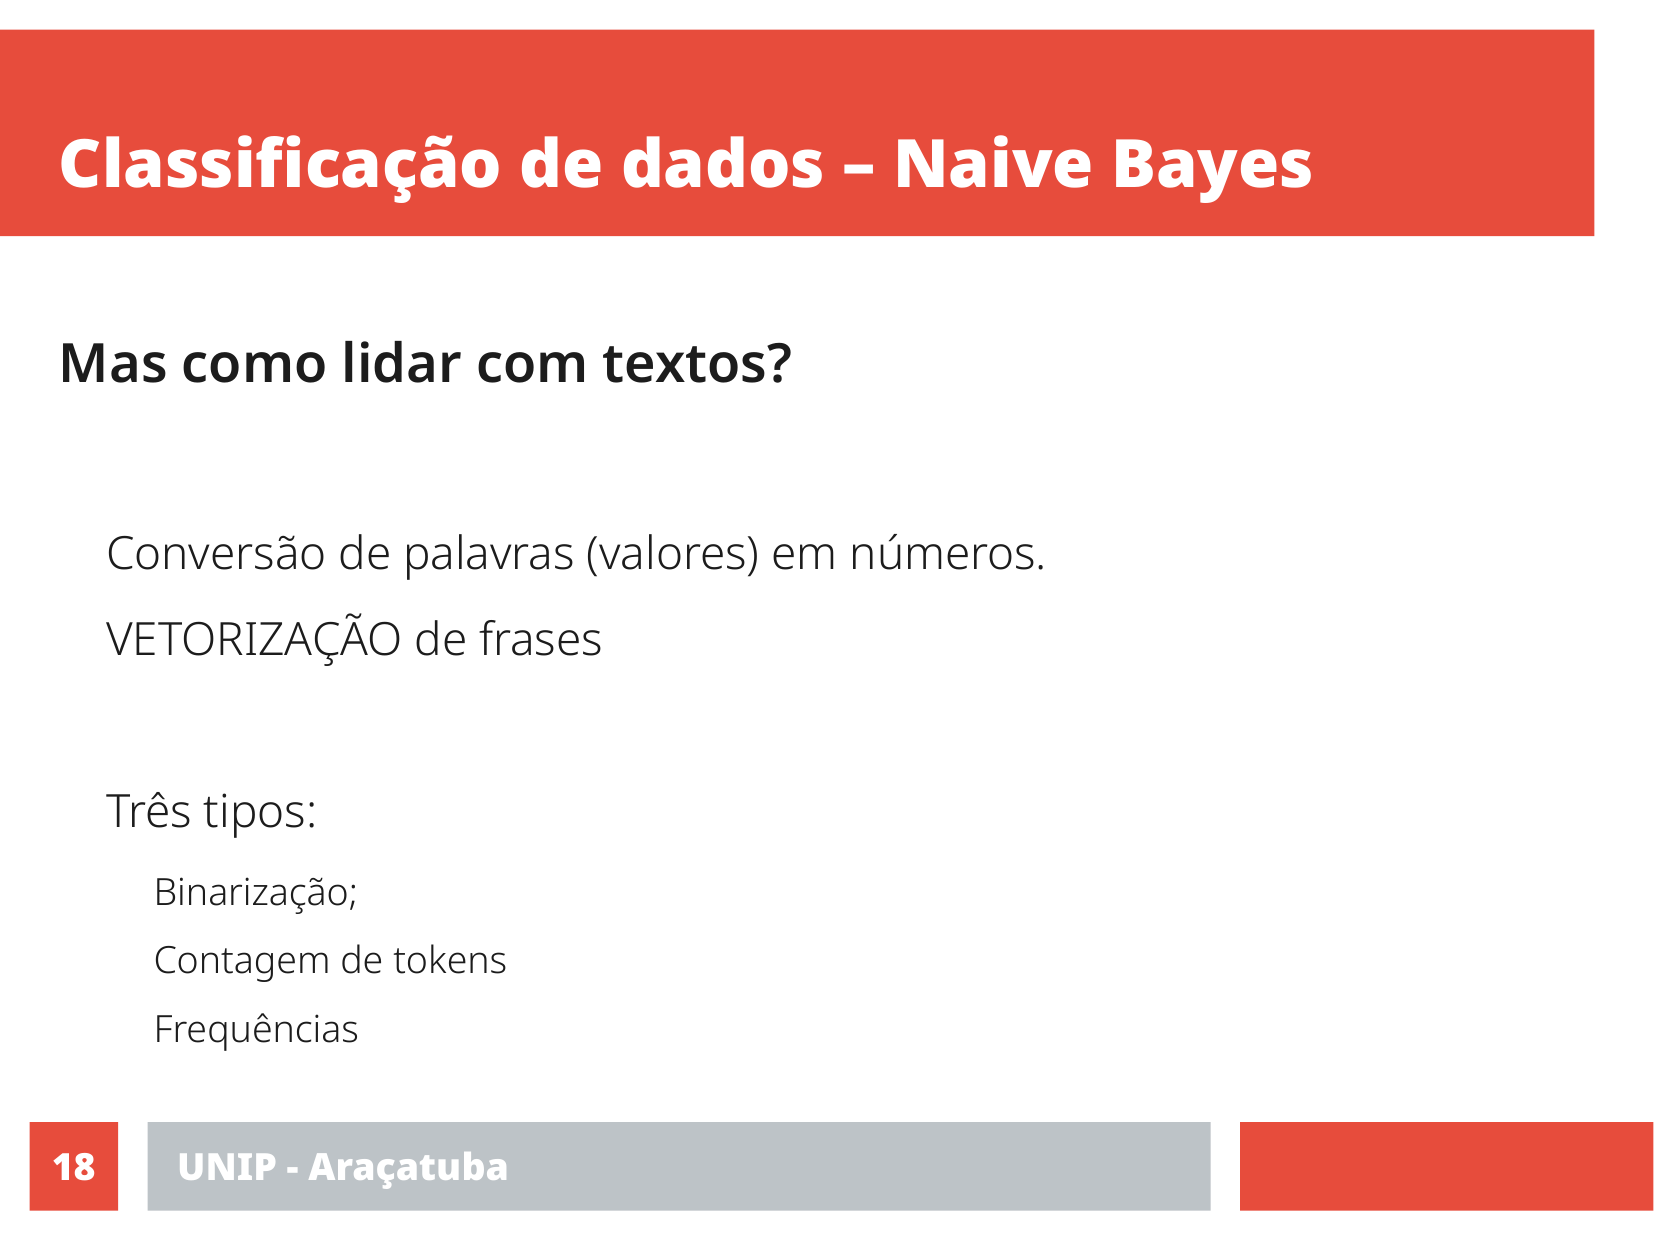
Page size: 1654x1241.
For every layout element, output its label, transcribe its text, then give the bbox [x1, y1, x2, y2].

list Mas como lidar com textos? Conversão de palavras (valores) em números. VETORIZAÇÃO de frases Três tipos: Binarização; Contagem de tokens Frequências [59, 324, 1565, 1093]
title Classificação de dados – Naive Bayes [59, 59, 1595, 207]
